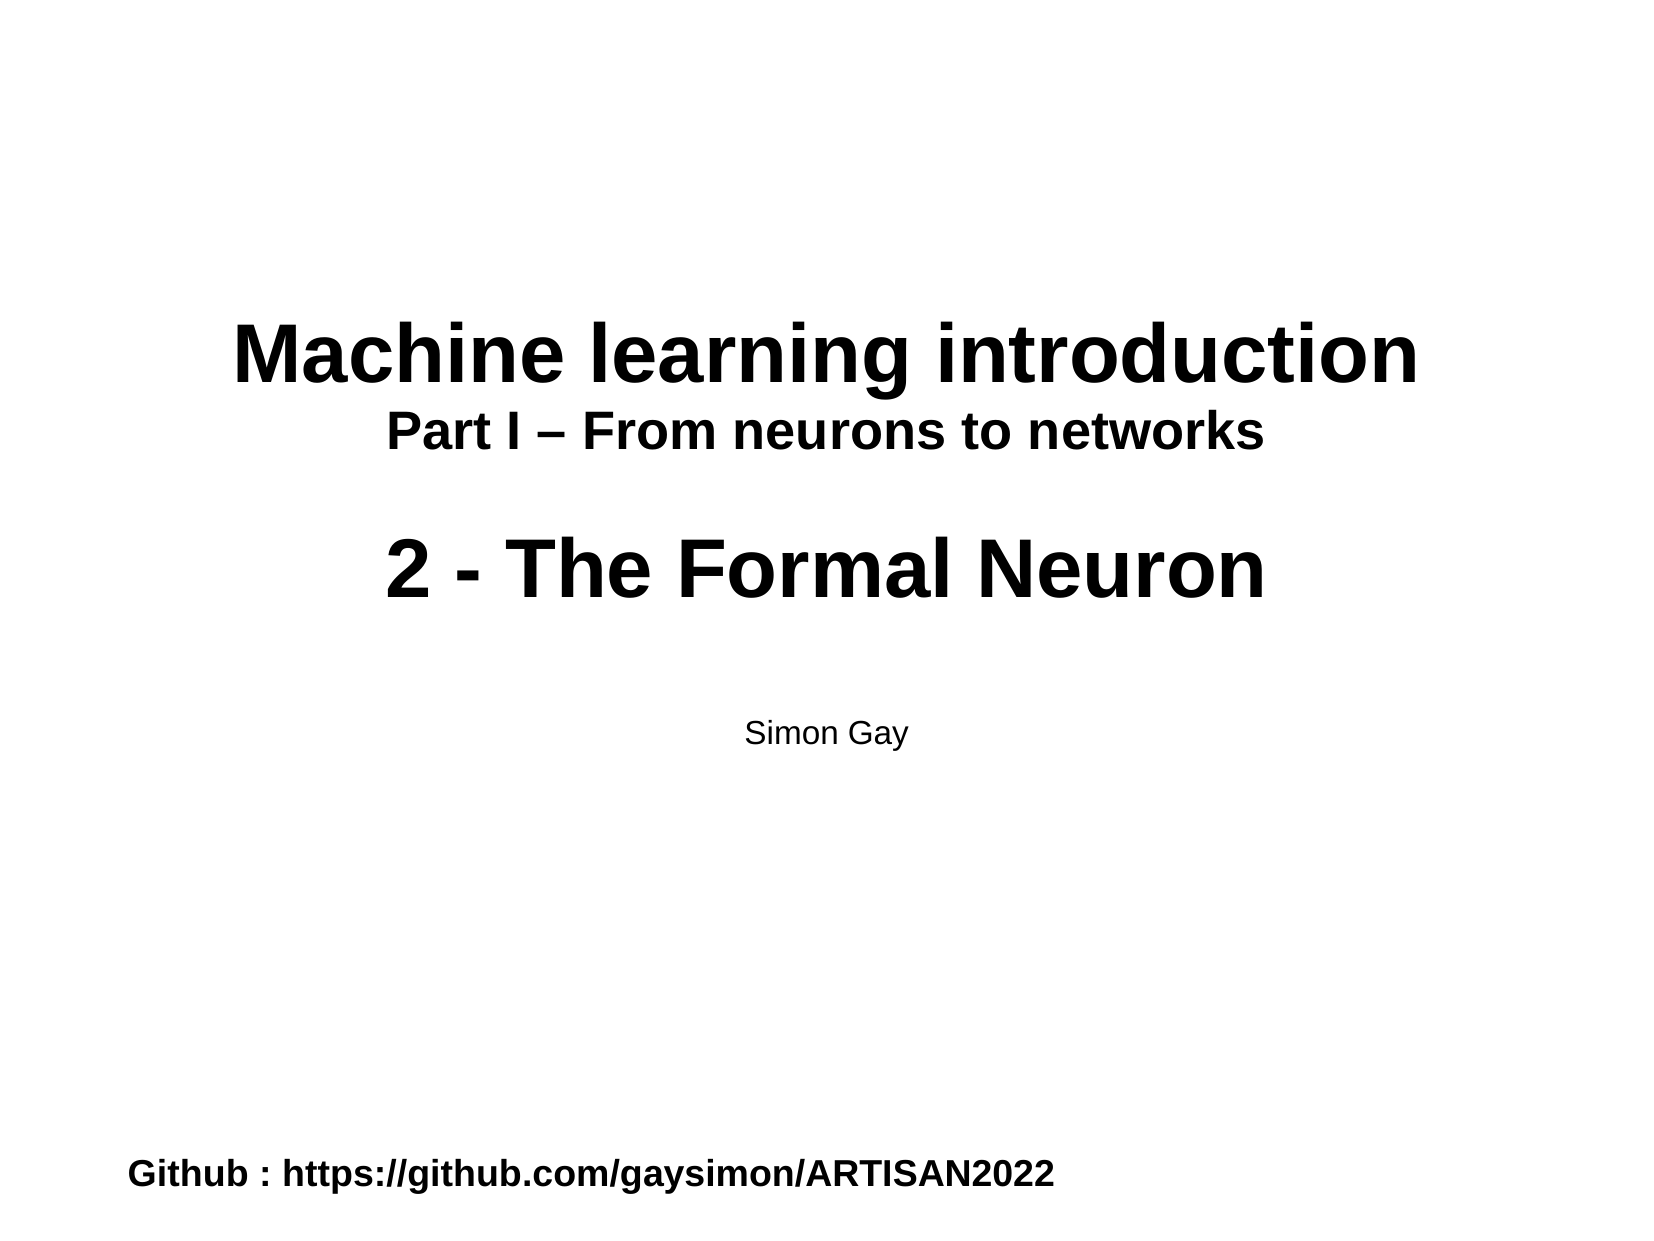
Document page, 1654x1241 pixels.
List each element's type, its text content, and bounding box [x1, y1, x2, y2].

subtitle Machine learning introduction Part I – From neurons to networks 2 - The Formal Neuron Simon Gay [82, 49, 1571, 1010]
text_box Github : https://github.com/gaysimon/ARTISAN2022 [112, 1145, 1071, 1203]
